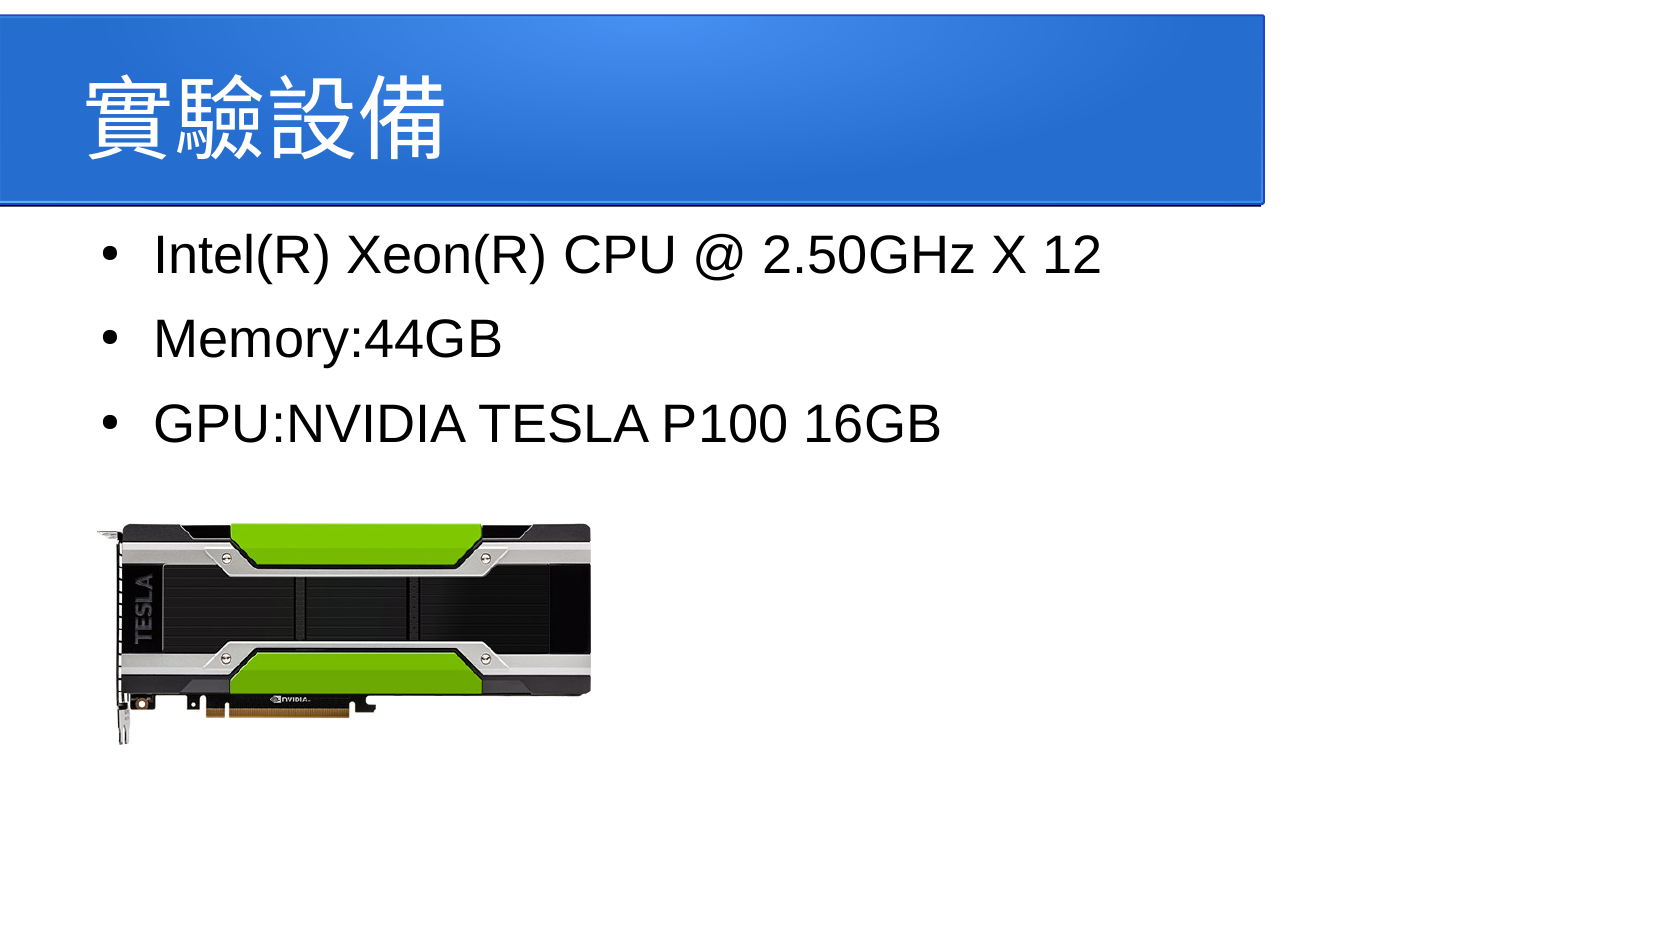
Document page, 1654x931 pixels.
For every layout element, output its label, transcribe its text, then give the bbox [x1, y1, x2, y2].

picture [97, 523, 591, 745]
list Intel(R) Xeon(R) CPU @ 2.50GHz X 12 Memory:44GB GPU:NVIDIA TESLA P100 16GB [82, 224, 1571, 764]
title 實驗設備 [82, 35, 1235, 189]
